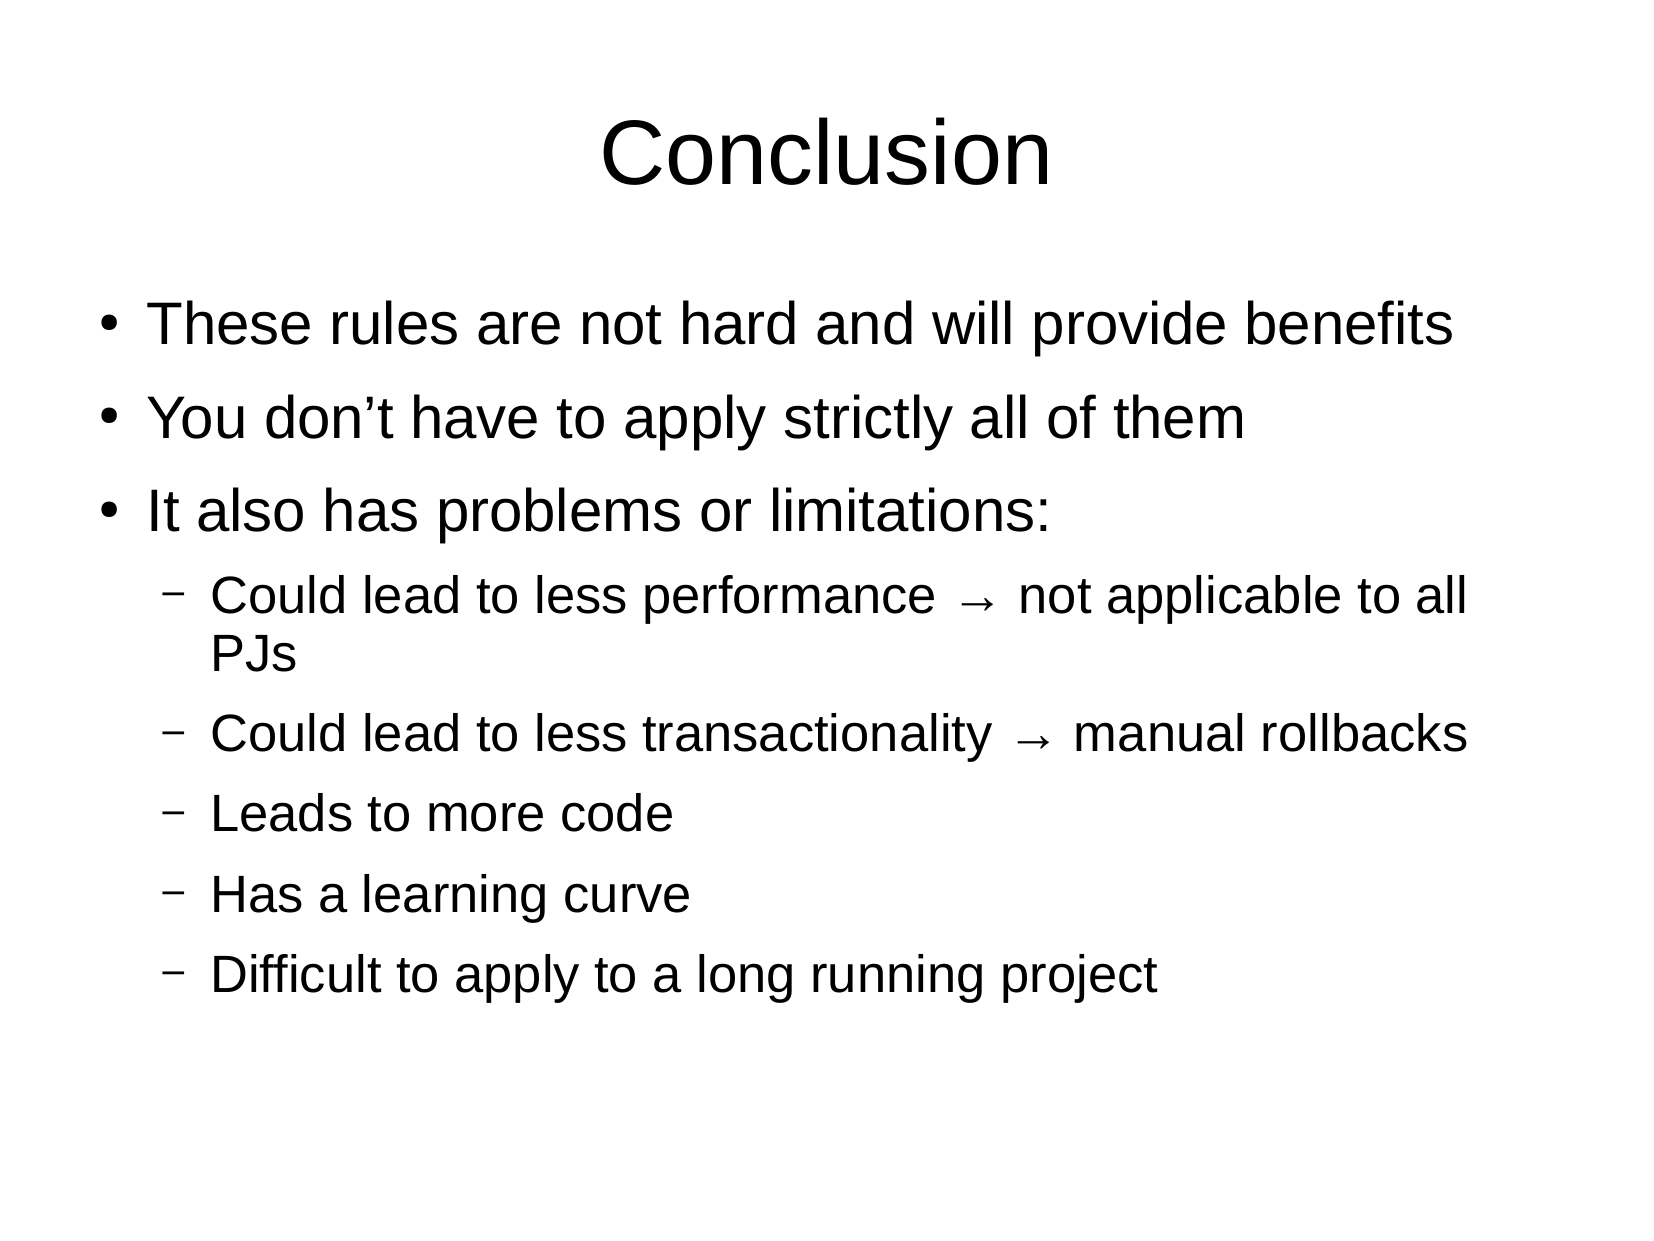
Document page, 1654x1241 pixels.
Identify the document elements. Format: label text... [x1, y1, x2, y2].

list These rules are not hard and will provide benefits You don’t have to apply strictly all of them It also has problems or limitations: Could lead to less performance → not applicable to all PJs Could lead to less transactionality → manual rollbacks Leads to more code Has a learning curve Difficult to apply to a long running project [82, 290, 1571, 1010]
title Conclusion [82, 49, 1571, 257]
